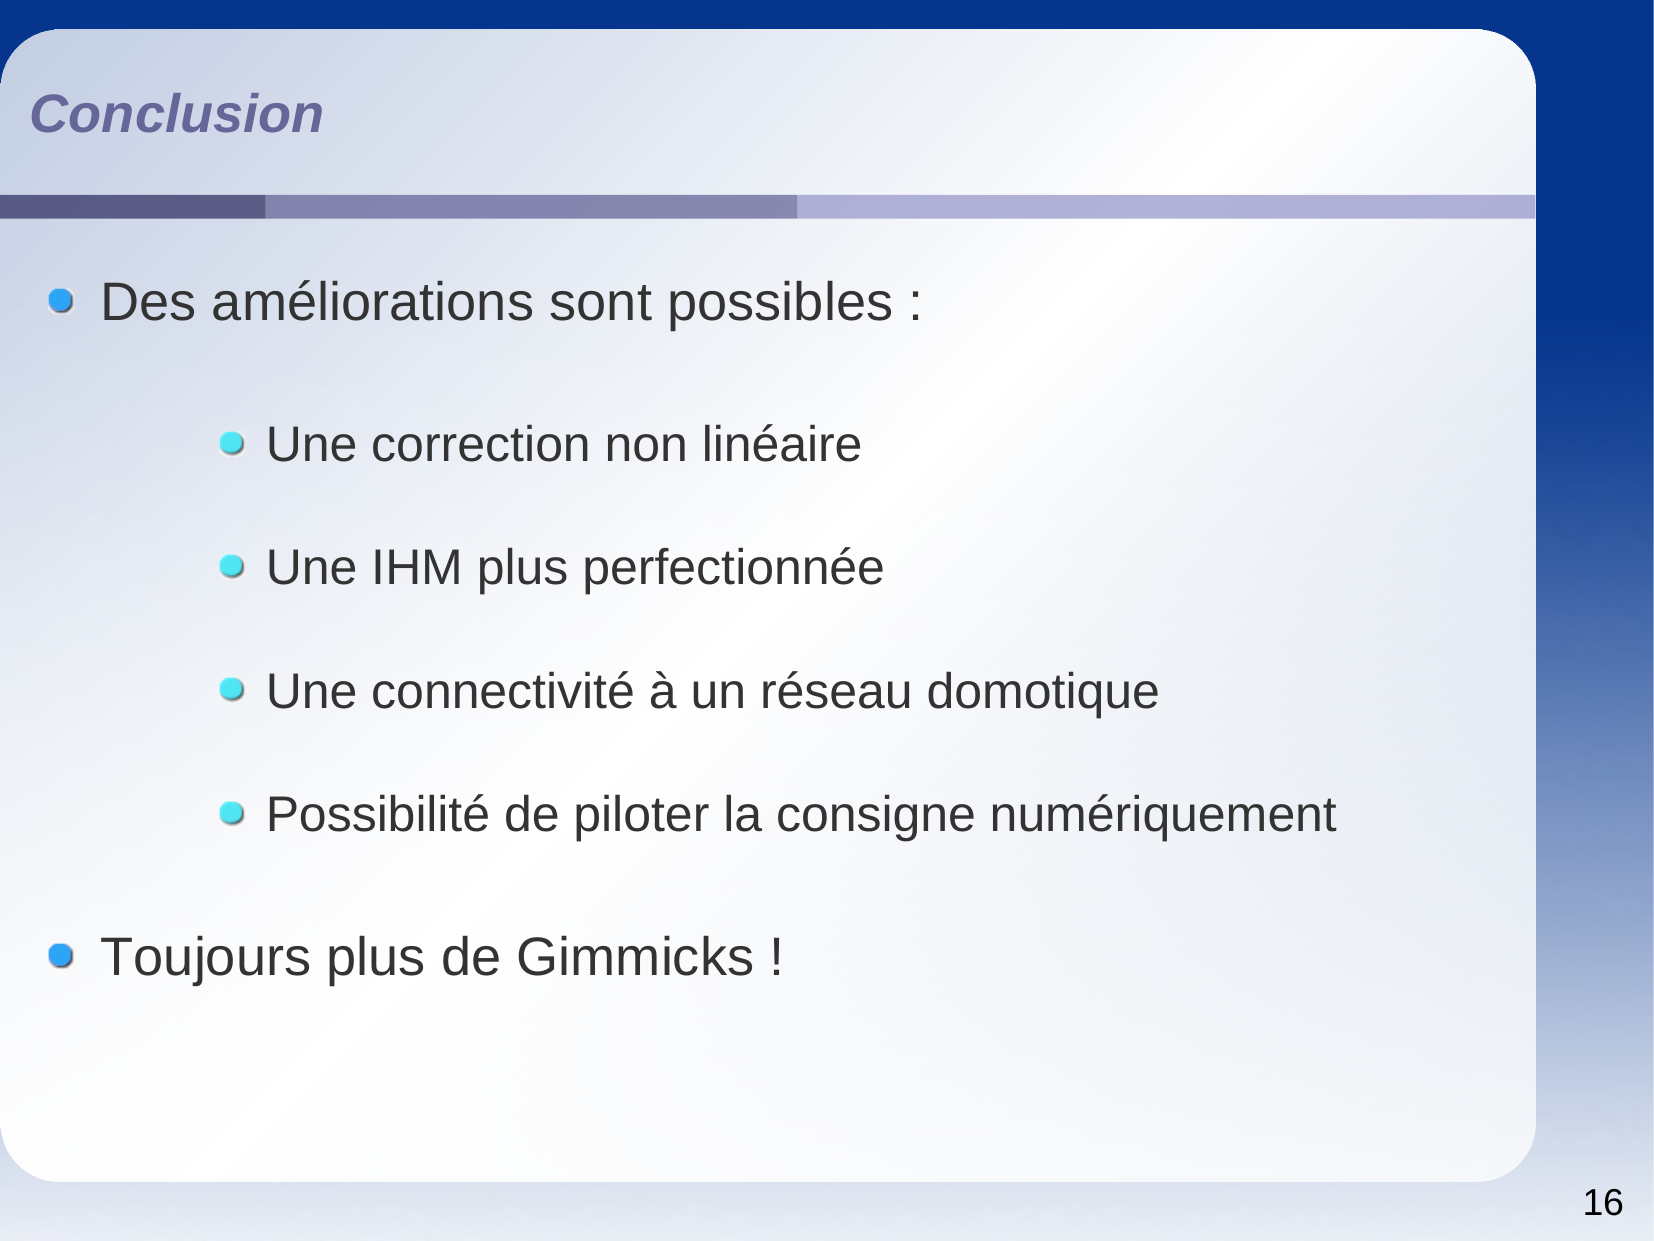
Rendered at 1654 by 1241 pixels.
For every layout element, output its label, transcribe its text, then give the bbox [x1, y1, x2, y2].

title Conclusion [29, 49, 1506, 178]
list Des améliorations sont possibles : Une correction non linéaire Une IHM plus perfectionnée Une connectivité à un réseau domotique Possibilité de piloter la consigne numériquement Toujours plus de Gimmicks ! [29, 271, 1506, 1069]
picture [0, 0, 1654, 1241]
